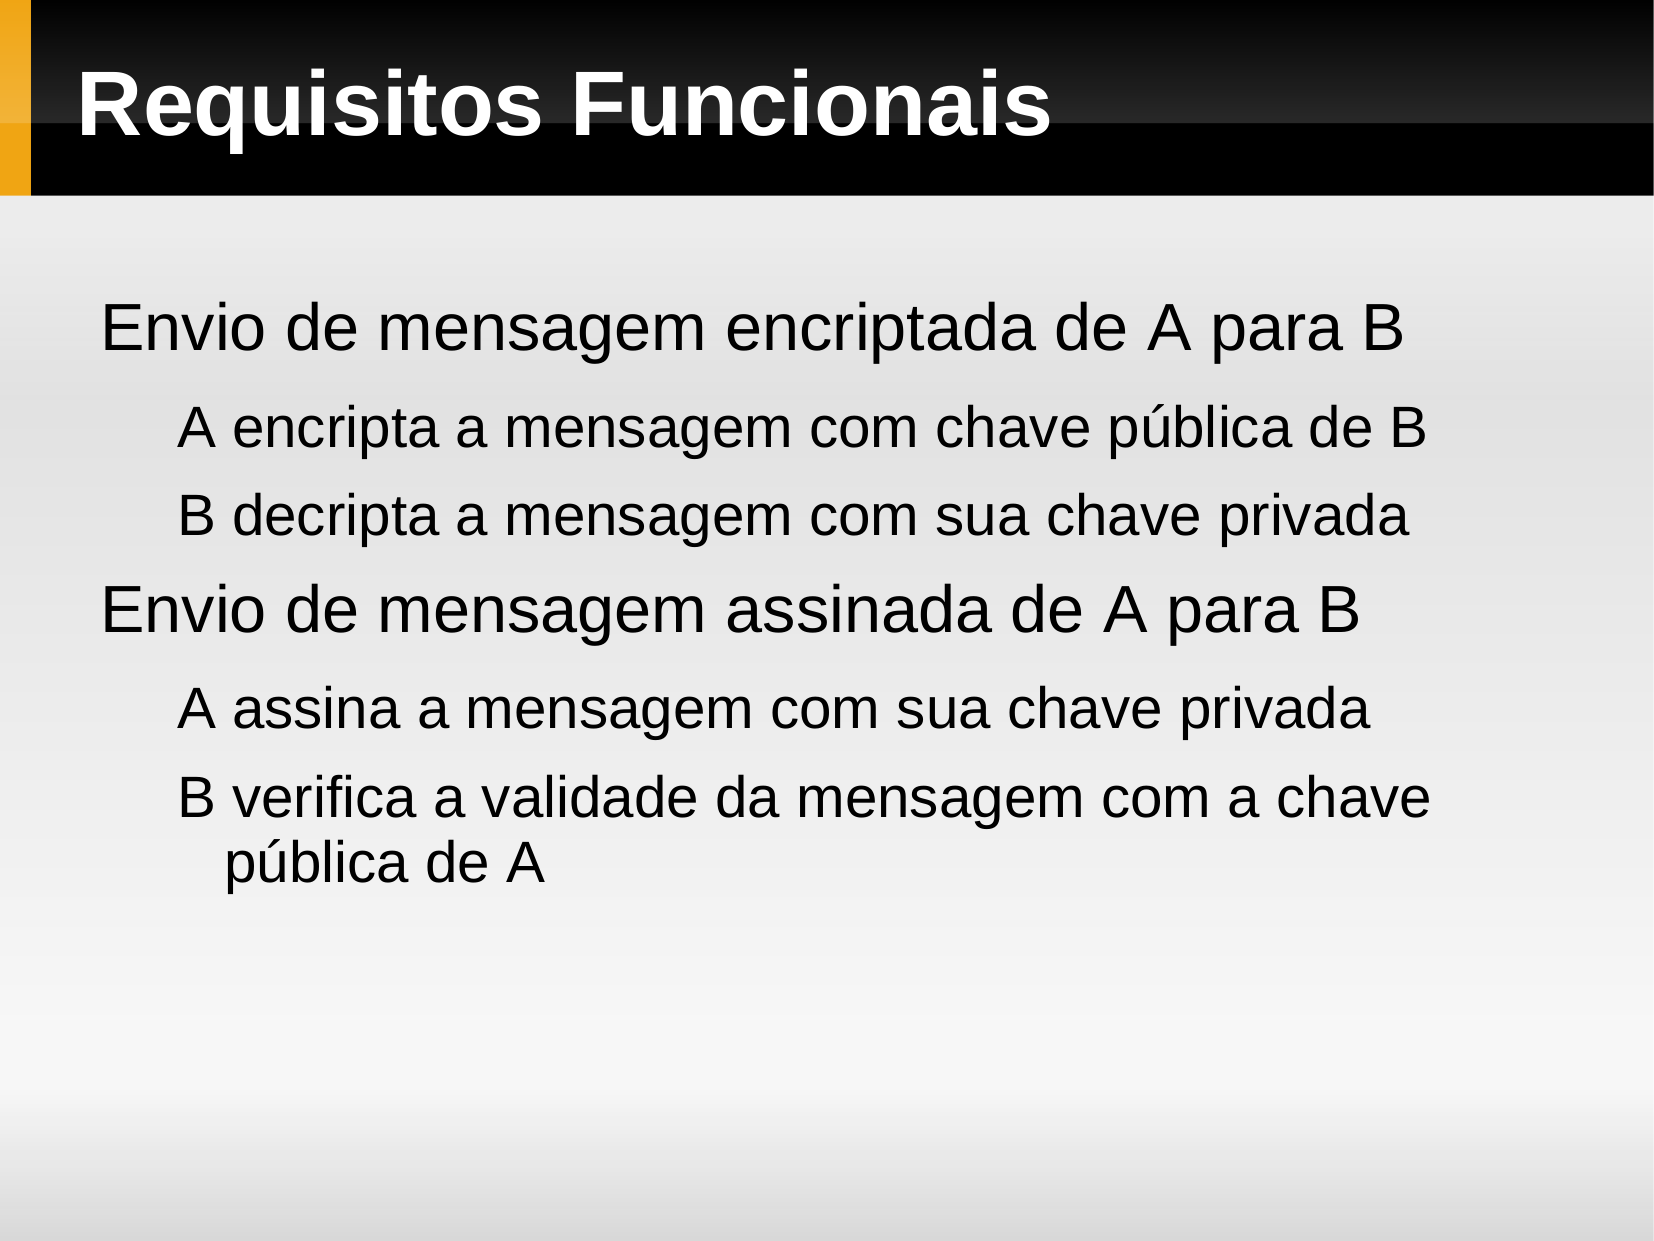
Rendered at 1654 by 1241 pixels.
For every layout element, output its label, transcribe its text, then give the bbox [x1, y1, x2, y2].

title Requisitos Funcionais [76, 7, 1565, 200]
picture [0, 0, 1654, 1241]
list Envio de mensagem encriptada de A para B A encripta a mensagem com chave pública de B B decripta a mensagem com sua chave privada Envio de mensagem assinada de A para B A assina a mensagem com sua chave privada B verifica a validade da mensagem com a chave pública de A [82, 290, 1571, 1094]
